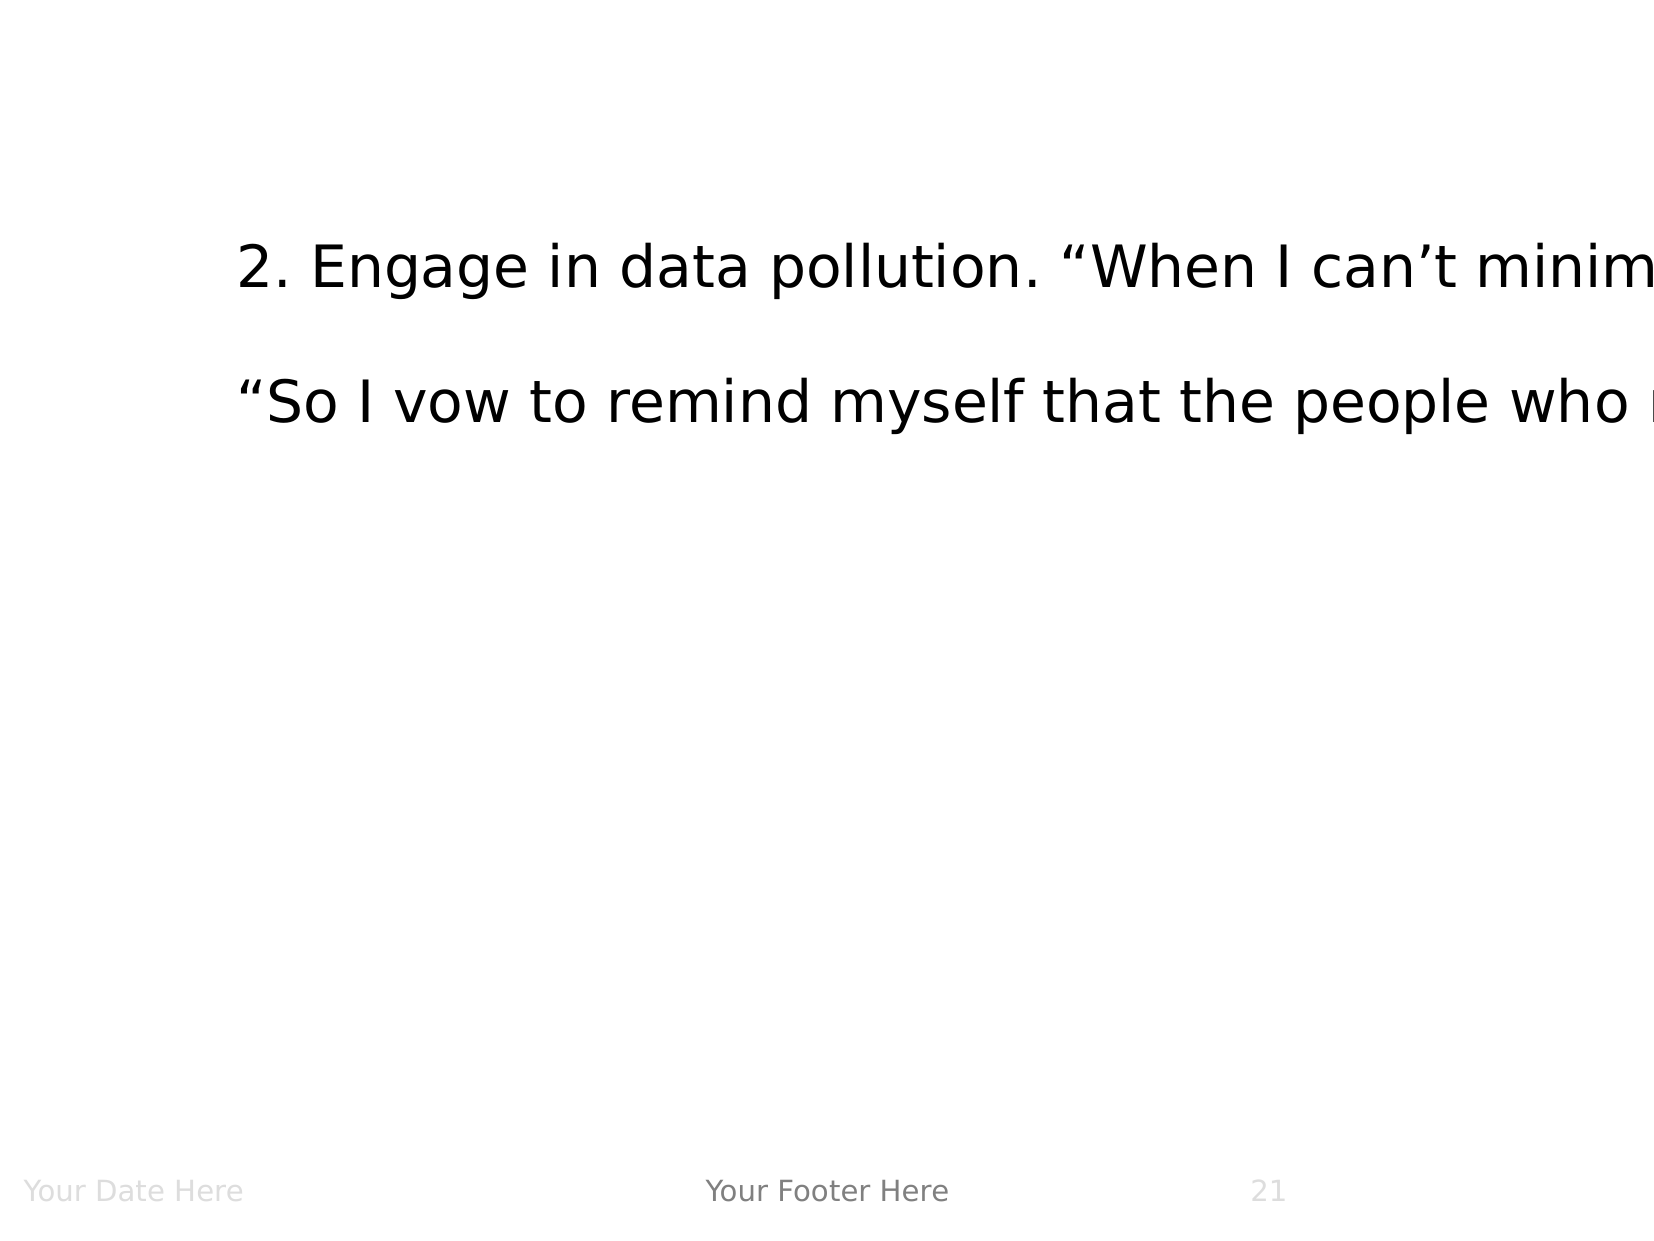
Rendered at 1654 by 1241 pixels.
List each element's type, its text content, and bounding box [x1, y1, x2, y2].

text_box 2. Engage in data pollution. “When I can’t minimize my data trail, I can try to pollute it by using fake names and providing misinformation.” [This was hard for a self-described “Goody Two-shoes.”] “So I vow to remind myself that the people who require me to fill out forms online in order to accomplish simple tasks don’t always deserve truthful answers.” [221, 225, 1495, 889]
text_box Your Footer Here [565, 1172, 1090, 1241]
text_box Your Date Here [23, 1172, 409, 1241]
text_box [1250, 1172, 1636, 1241]
